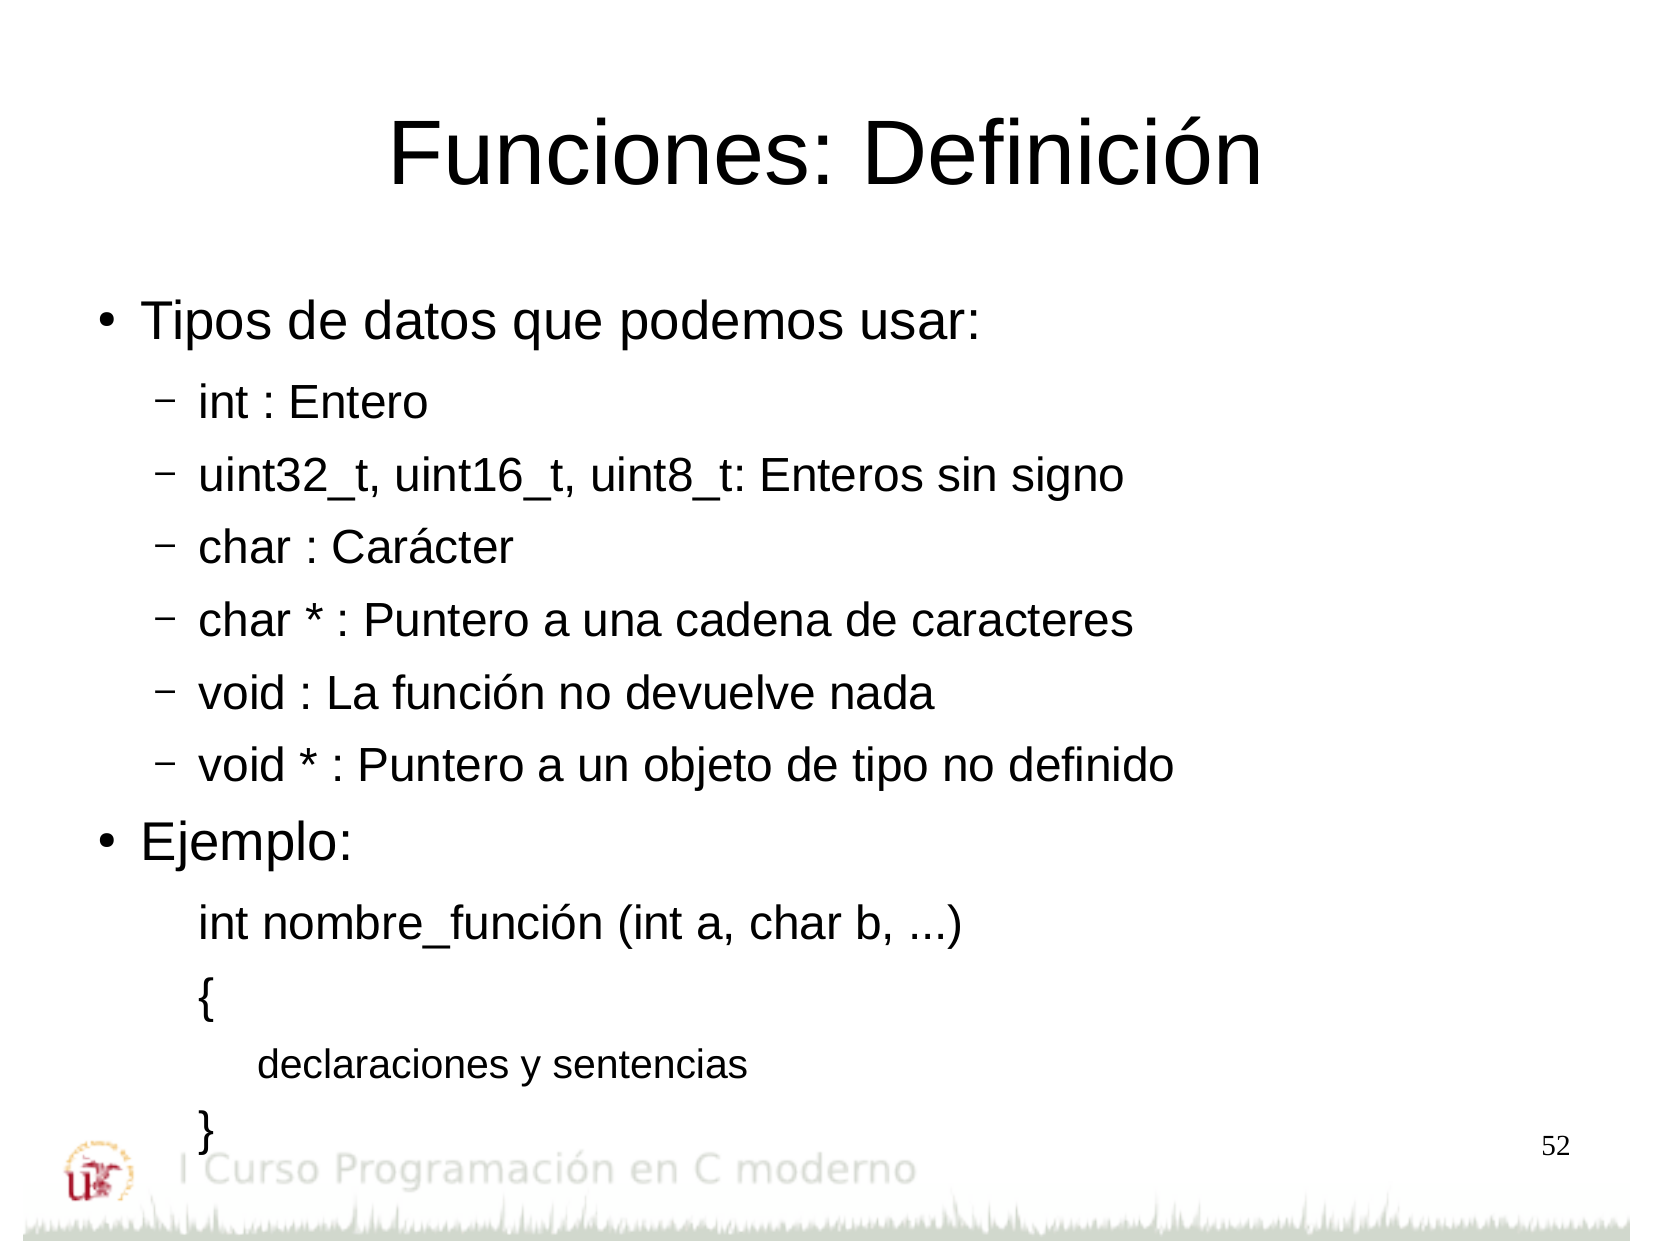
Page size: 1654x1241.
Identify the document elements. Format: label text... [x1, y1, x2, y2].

title Funciones: Definición [82, 49, 1571, 257]
list Tipos de datos que podemos usar: int : Entero uint32_t, uint16_t, uint8_t: Enteros sin signo char : Carácter char * : Puntero a una cadena de caracteres void : La función no devuelve nada void * : Puntero a un objeto de tipo no definido Ejemplo: int nombre_función (int a, char b, ...) { declaraciones y sentencias } [82, 290, 1654, 1158]
picture [23, 1136, 1630, 1241]
